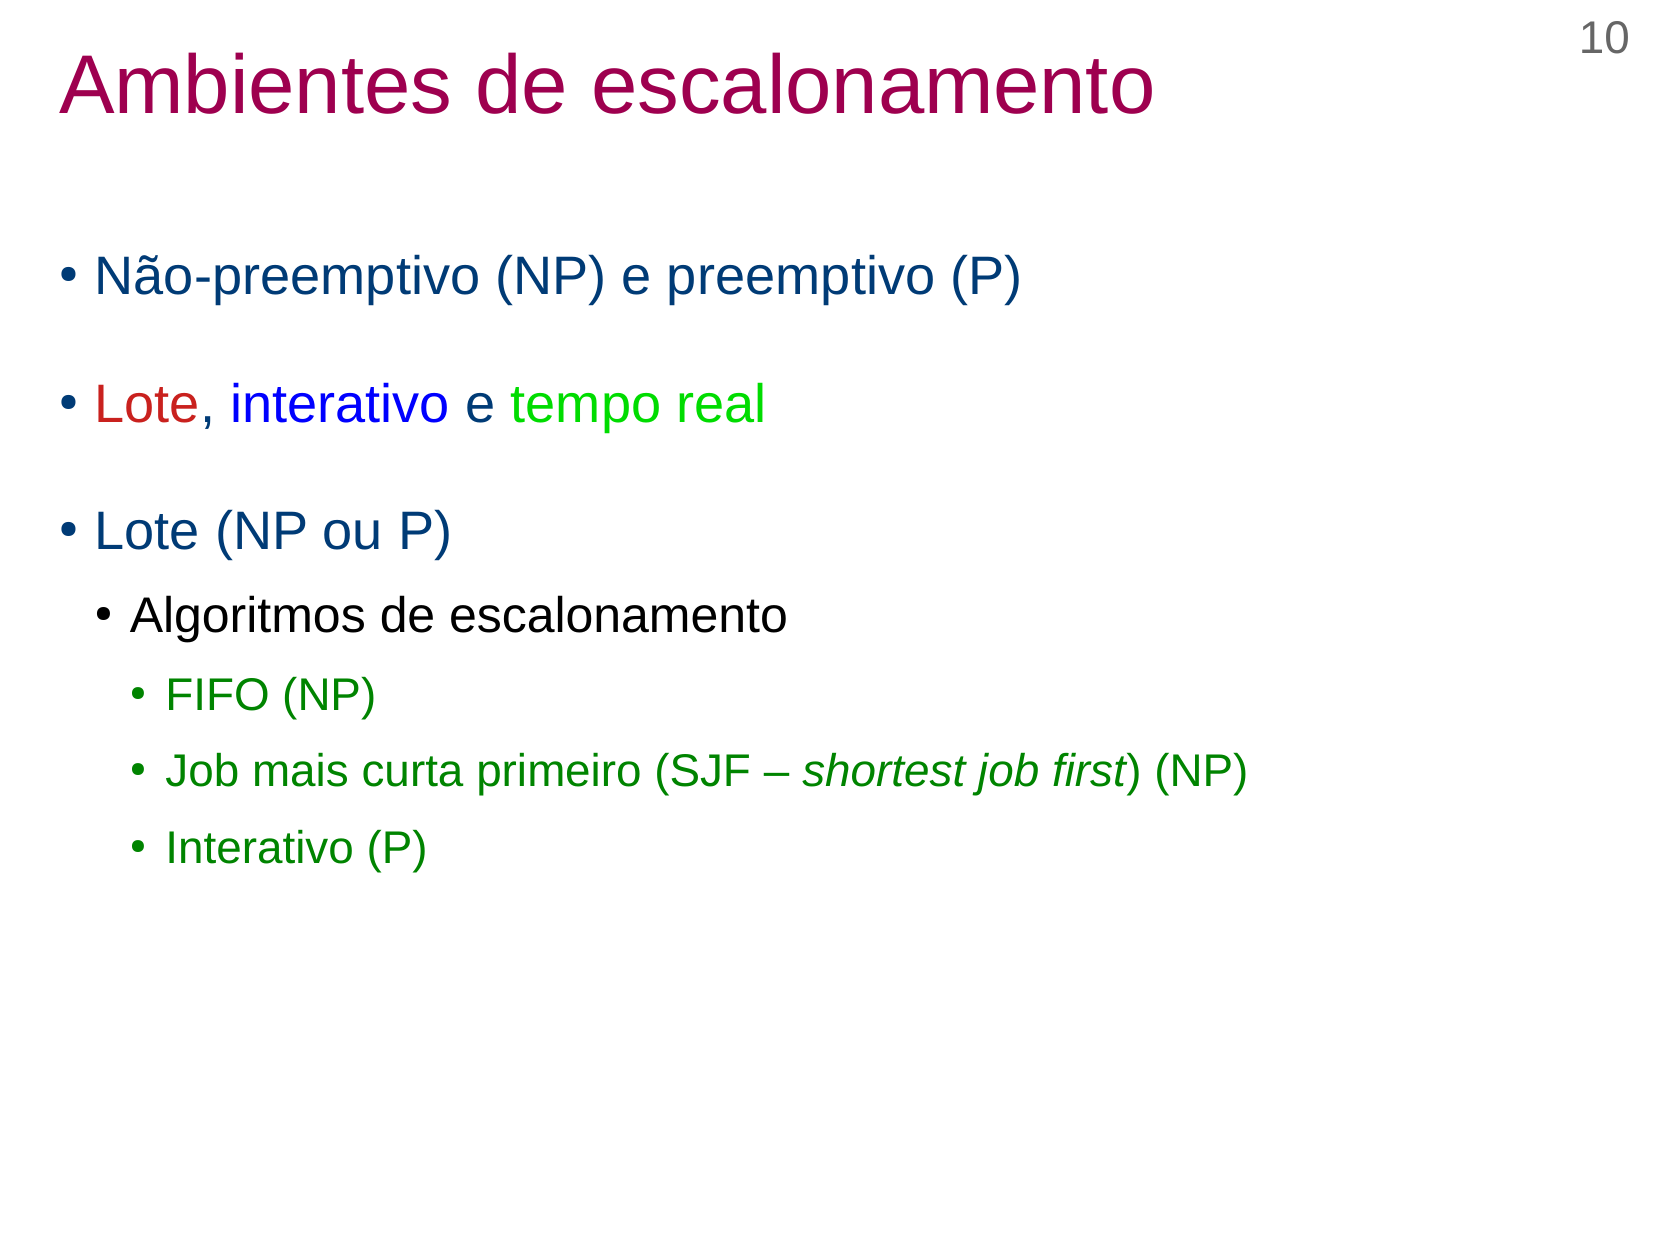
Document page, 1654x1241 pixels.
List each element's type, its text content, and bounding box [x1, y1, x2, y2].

list Não-preemptivo (NP) e preemptivo (P) Lote, interativo e tempo real Lote (NP ou P) Algoritmos de escalonamento FIFO (NP) Job mais curta primeiro (SJF – shortest job first) (NP) Interativo (P) [59, 236, 1595, 1211]
title Ambientes de escalonamento [59, 29, 1595, 148]
